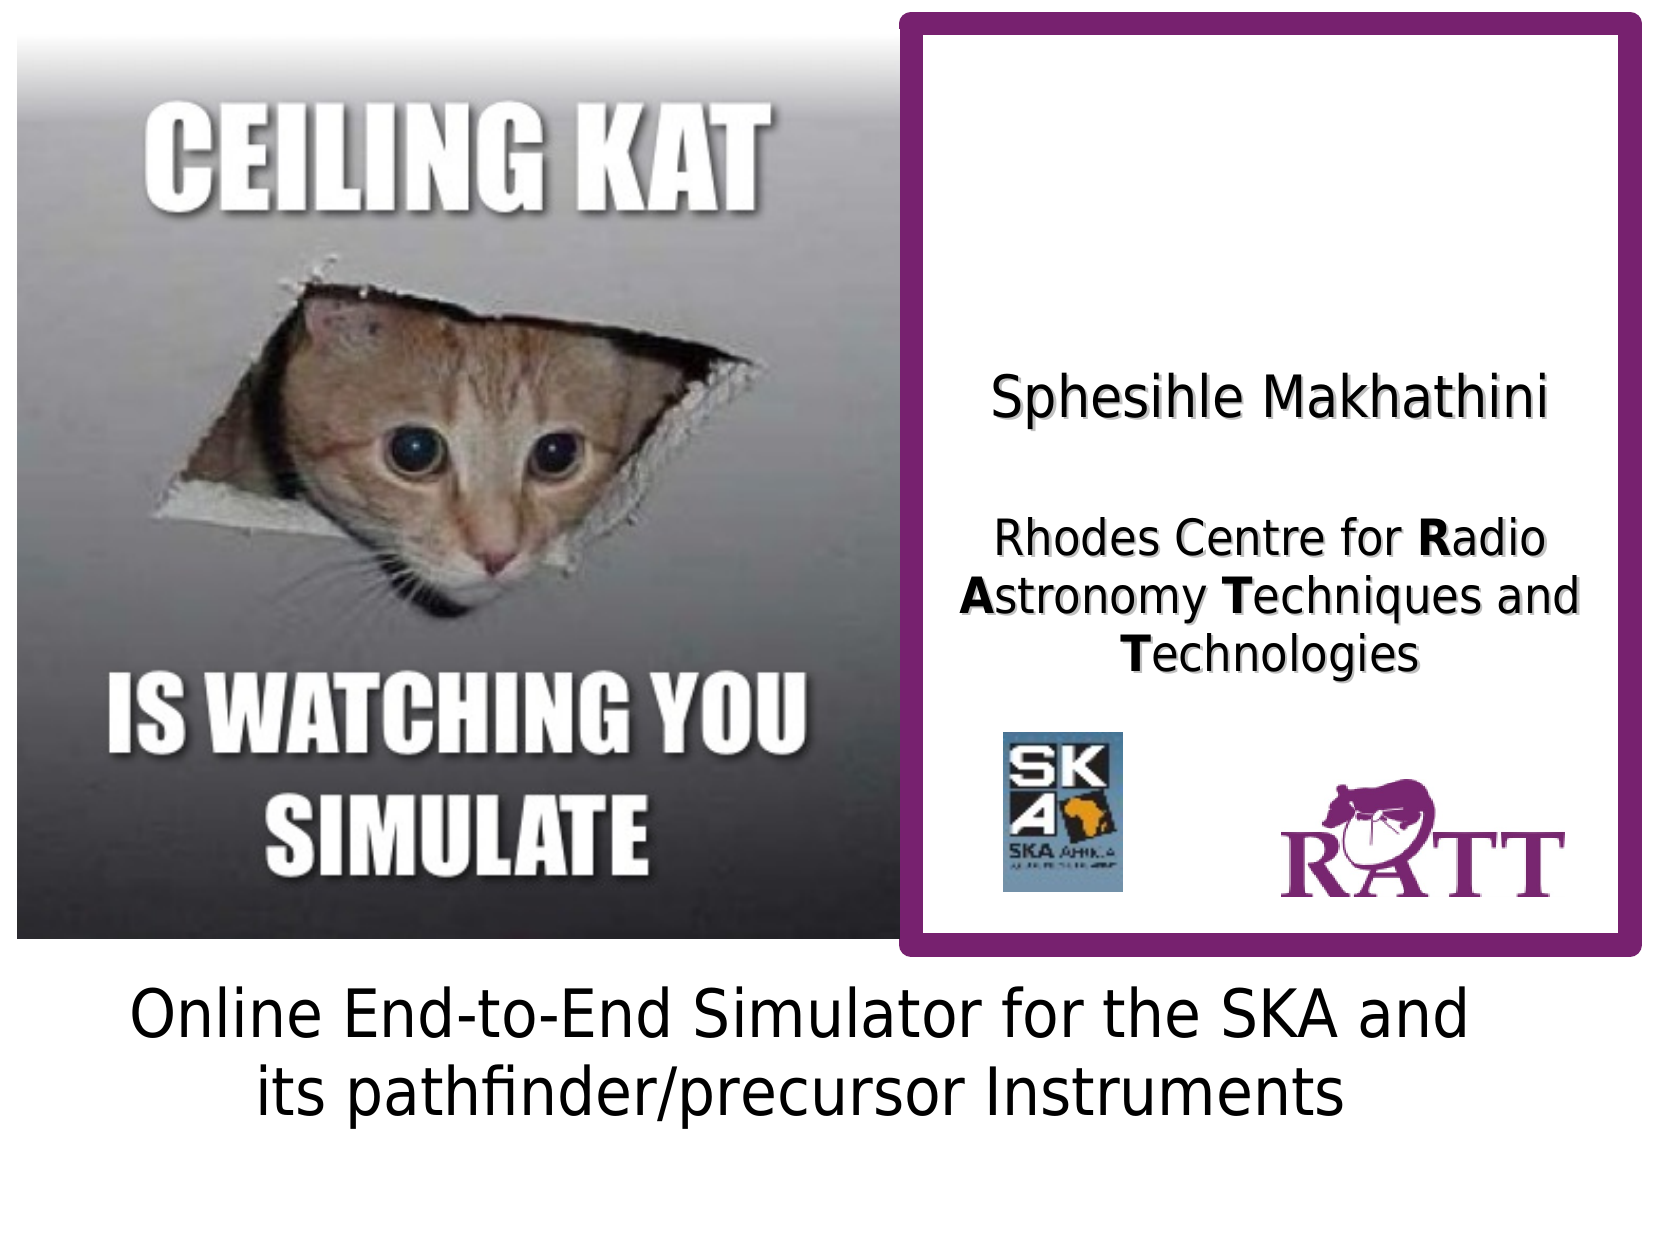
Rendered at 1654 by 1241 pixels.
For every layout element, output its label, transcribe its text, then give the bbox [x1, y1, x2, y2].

subtitle Sphesihle Makhathini Rhodes Centre for Radio Astronomy Techniques and Technologies [911, 23, 1630, 945]
picture [1281, 779, 1565, 897]
text_box Online End-to-End Simulator for the SKA and its pathfinder/precursor Instruments [112, 978, 1490, 1128]
picture [1003, 732, 1123, 892]
picture [17, 29, 900, 939]
